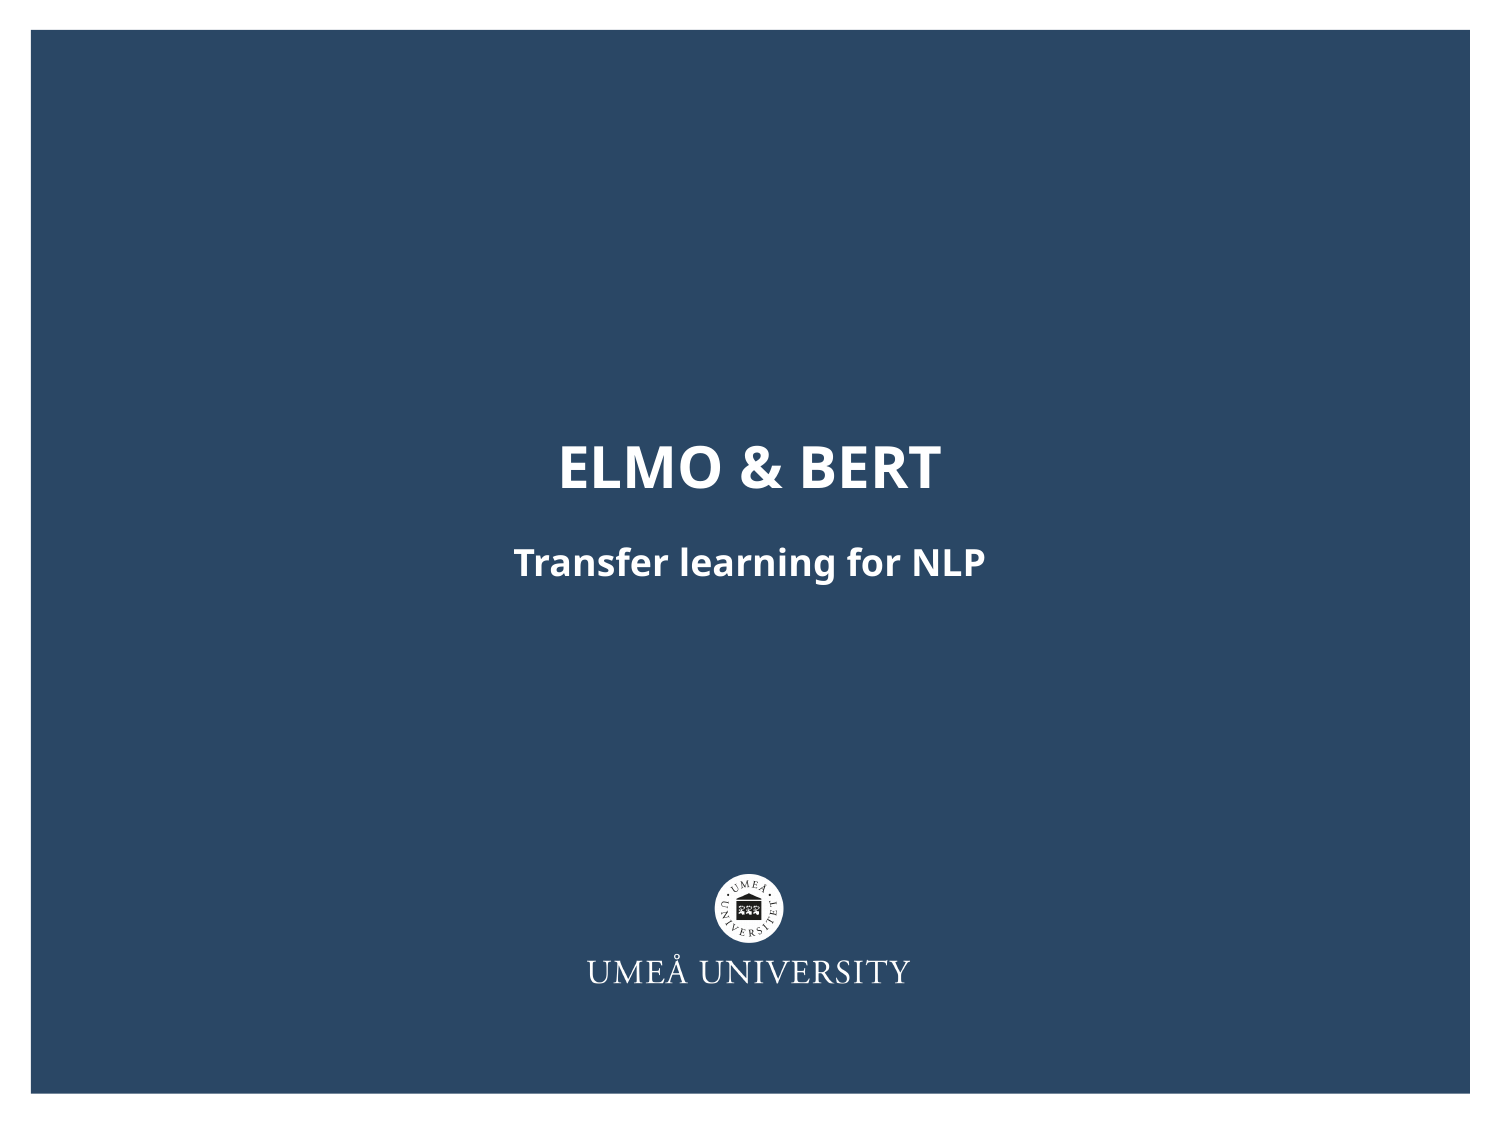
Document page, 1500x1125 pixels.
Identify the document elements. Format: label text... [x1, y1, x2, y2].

picture [583, 873, 916, 984]
subtitle Transfer learning for NLP [321, 538, 1179, 717]
title ELMO & BERT [321, 243, 1179, 500]
